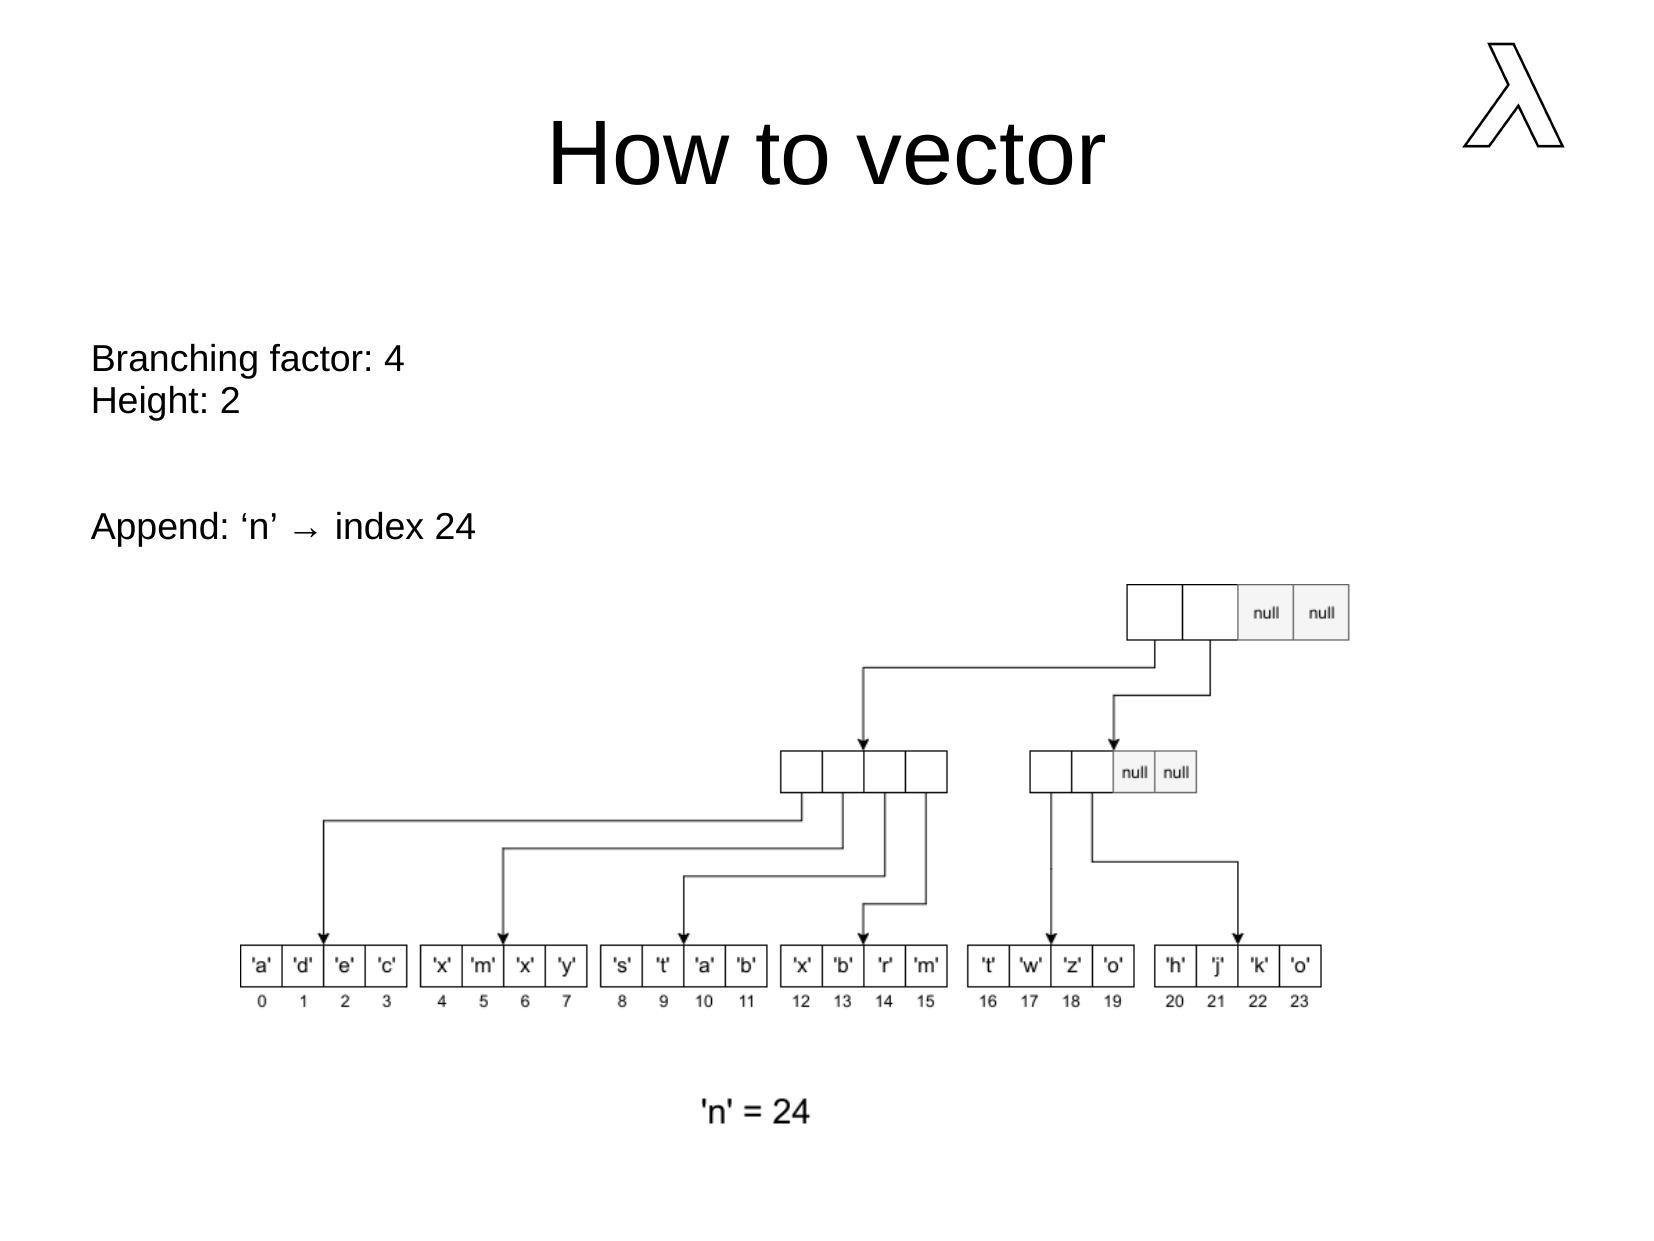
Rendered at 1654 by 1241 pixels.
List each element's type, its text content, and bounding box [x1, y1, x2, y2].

text_box Branching factor: 4 Height: 2 Append: ‘n’ → index 24 [76, 330, 492, 555]
title How to vector [82, 49, 1571, 257]
picture [1440, 40, 1587, 151]
picture [240, 584, 1351, 1132]
